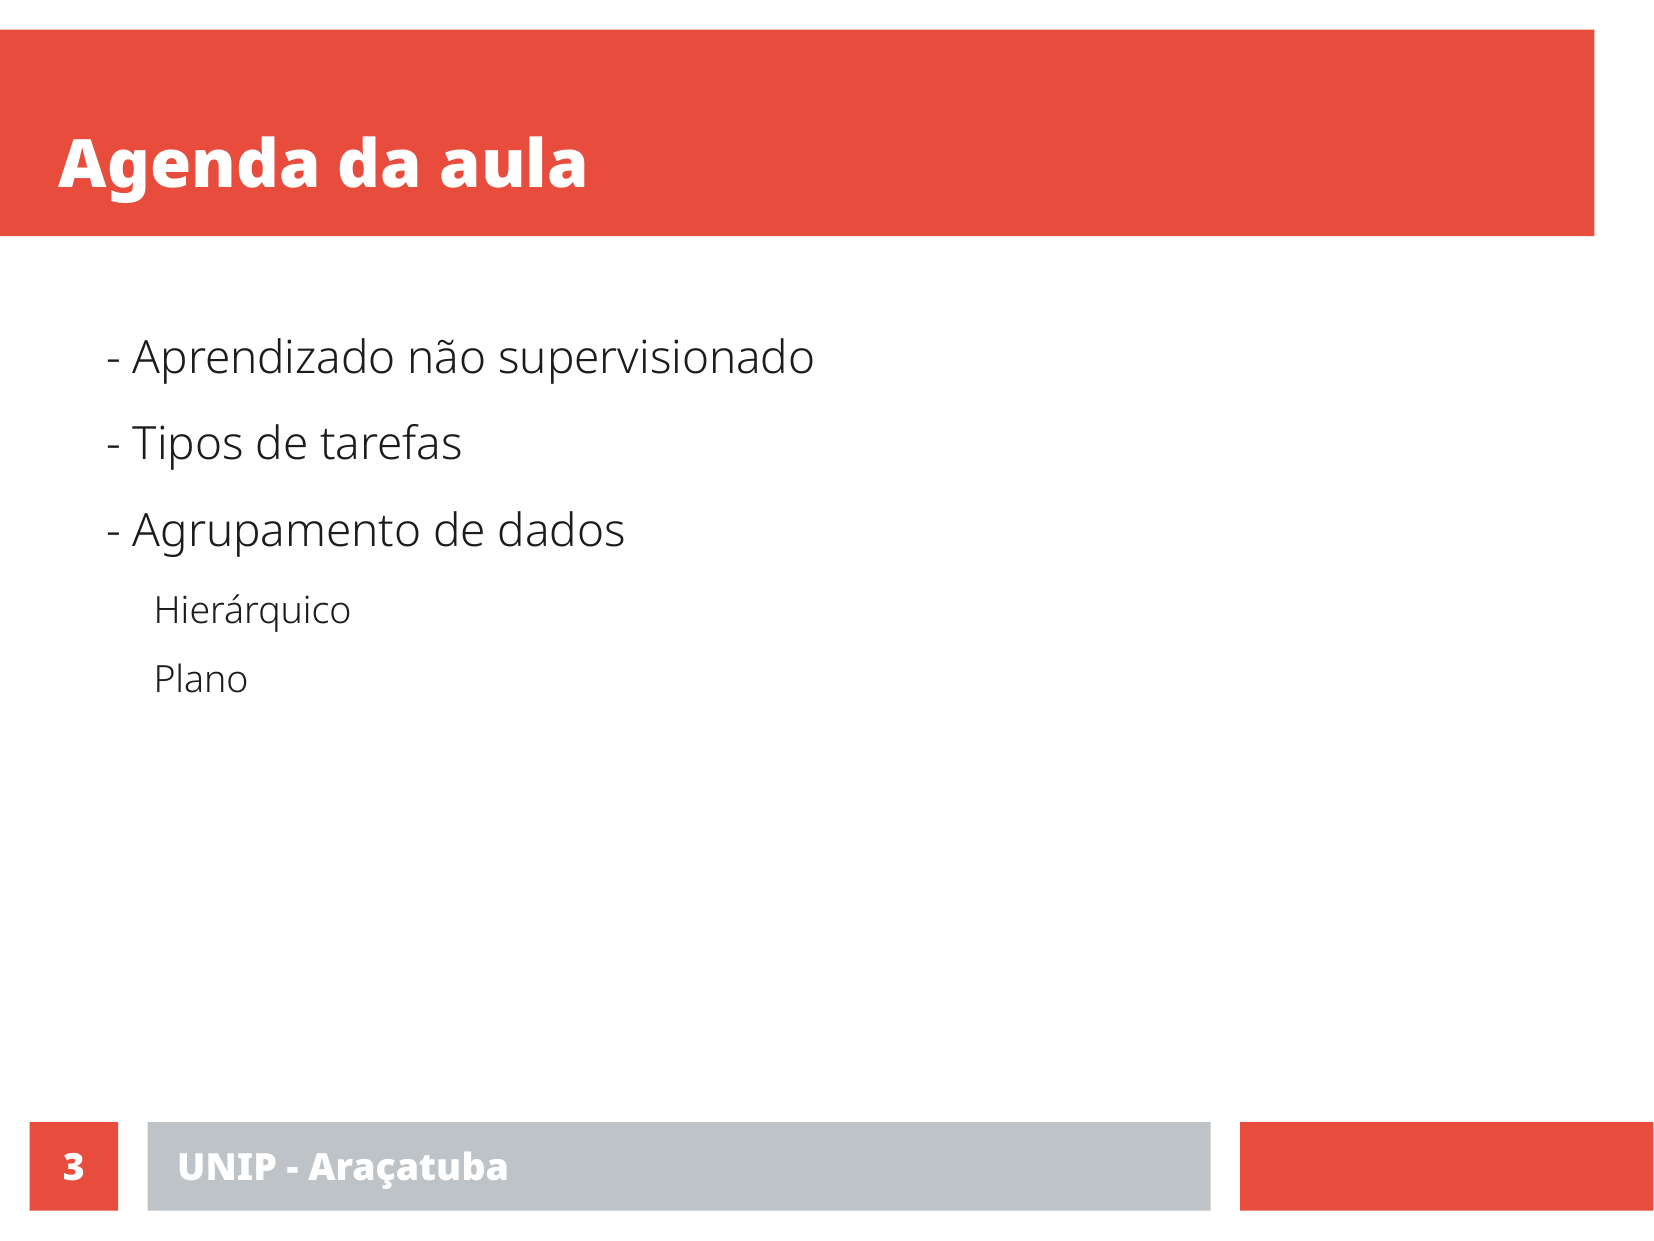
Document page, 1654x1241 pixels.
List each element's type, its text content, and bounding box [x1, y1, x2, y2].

title Agenda da aula [59, 59, 1595, 207]
list - Aprendizado não supervisionado - Tipos de tarefas - Agrupamento de dados Hierárquico Plano [59, 324, 1565, 1093]
